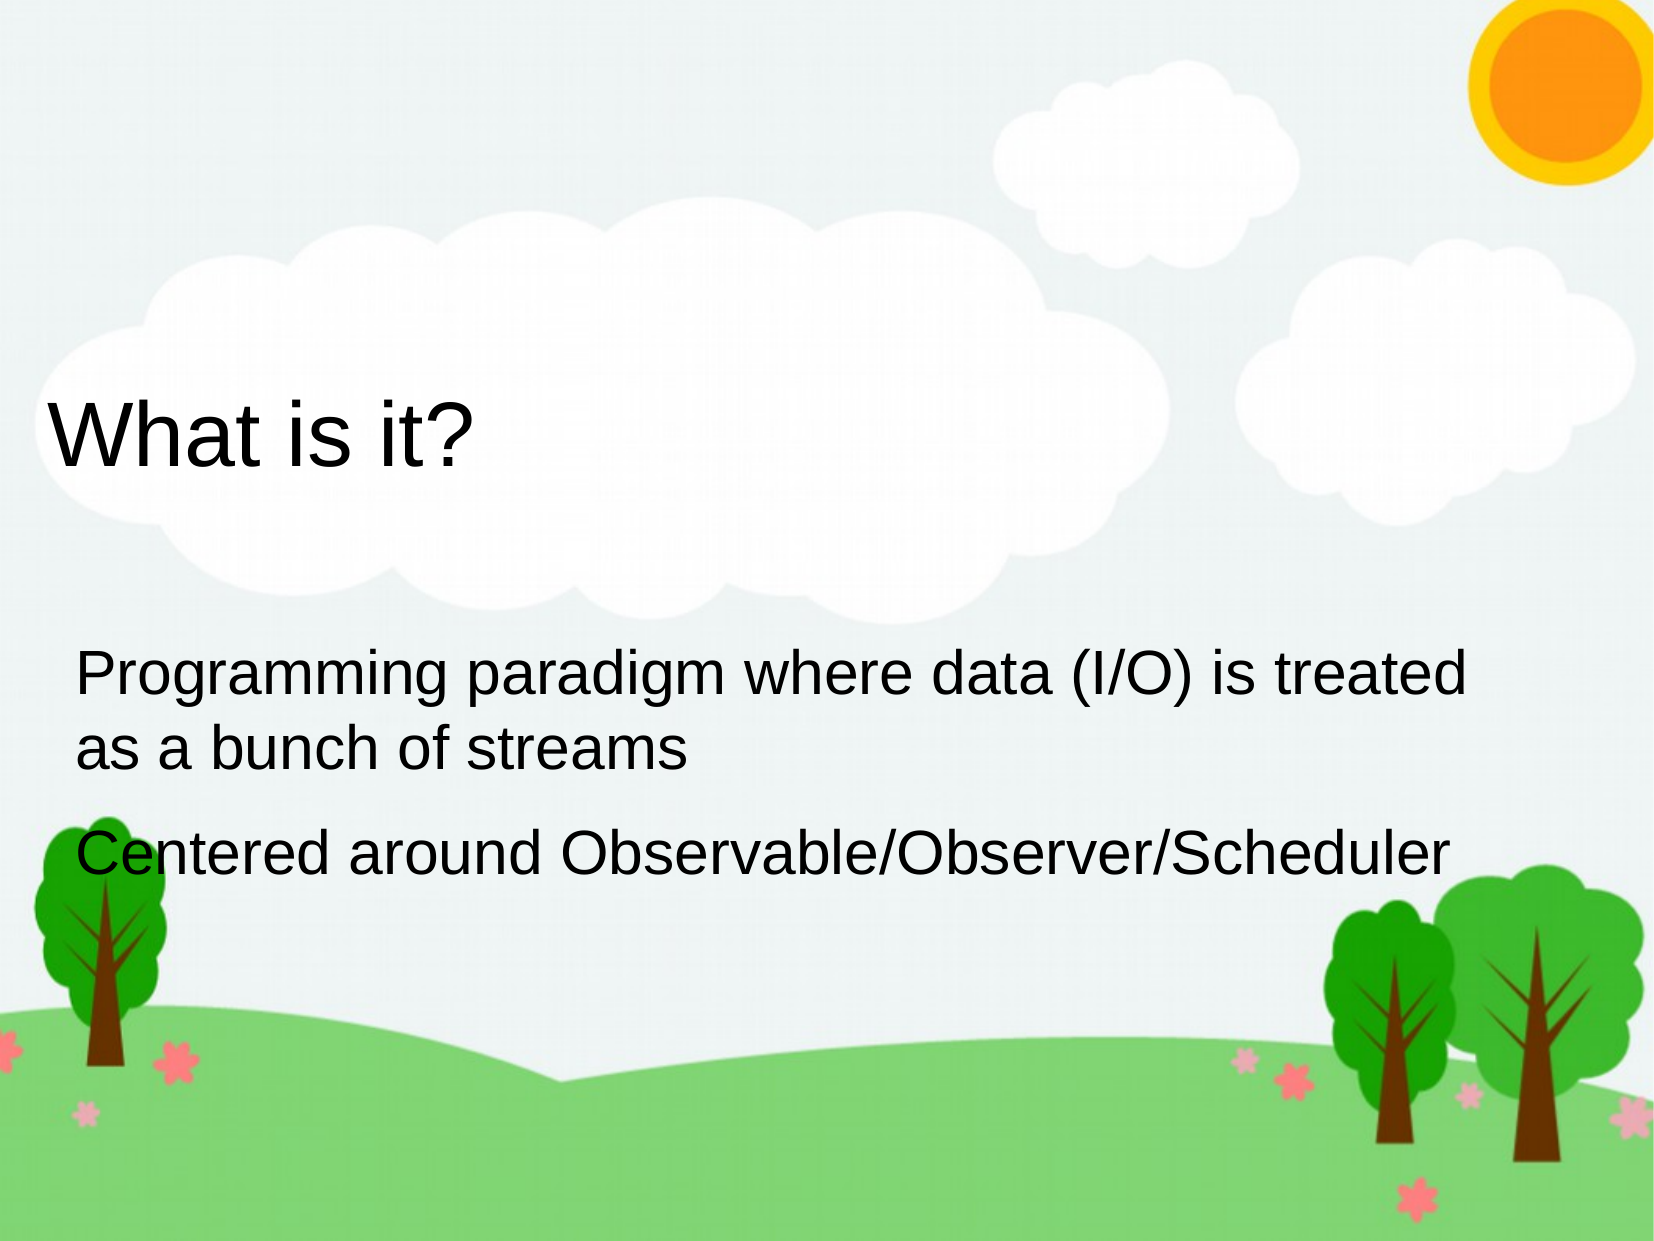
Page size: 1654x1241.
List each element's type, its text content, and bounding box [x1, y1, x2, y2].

list Programming paradigm where data (I/O) is treated as a bunch of streams Centered around Observable/Observer/Scheduler [75, 632, 1512, 946]
title What is it? [47, 283, 1512, 577]
